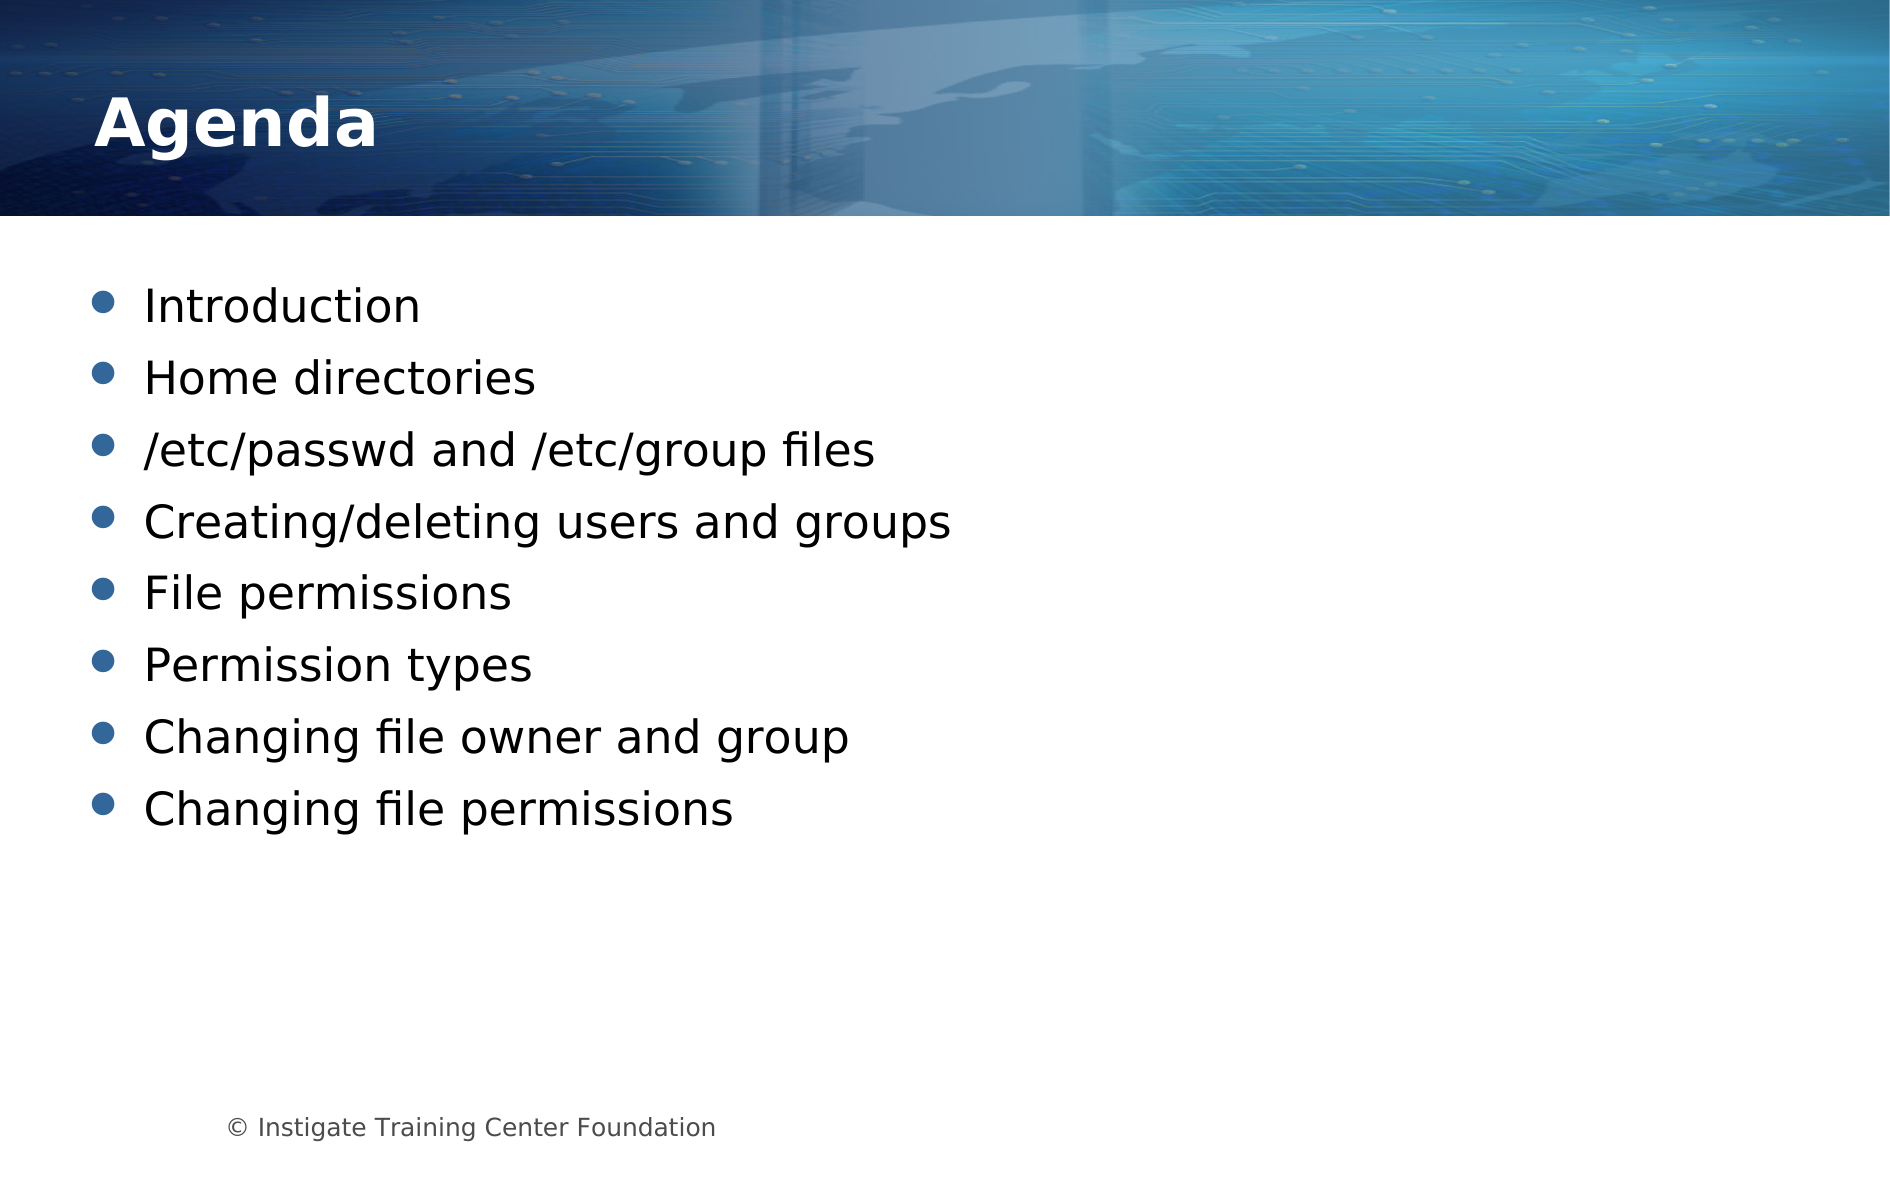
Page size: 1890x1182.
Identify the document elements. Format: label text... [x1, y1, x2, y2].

title Agenda [94, 47, 1793, 217]
list Introduction Home directories /etc/passwd and /etc/group files Creating/deleting users and groups File permissions Permission types Changing file owner and group Changing file permissions [88, 280, 1838, 1106]
picture [0, 0, 1890, 216]
